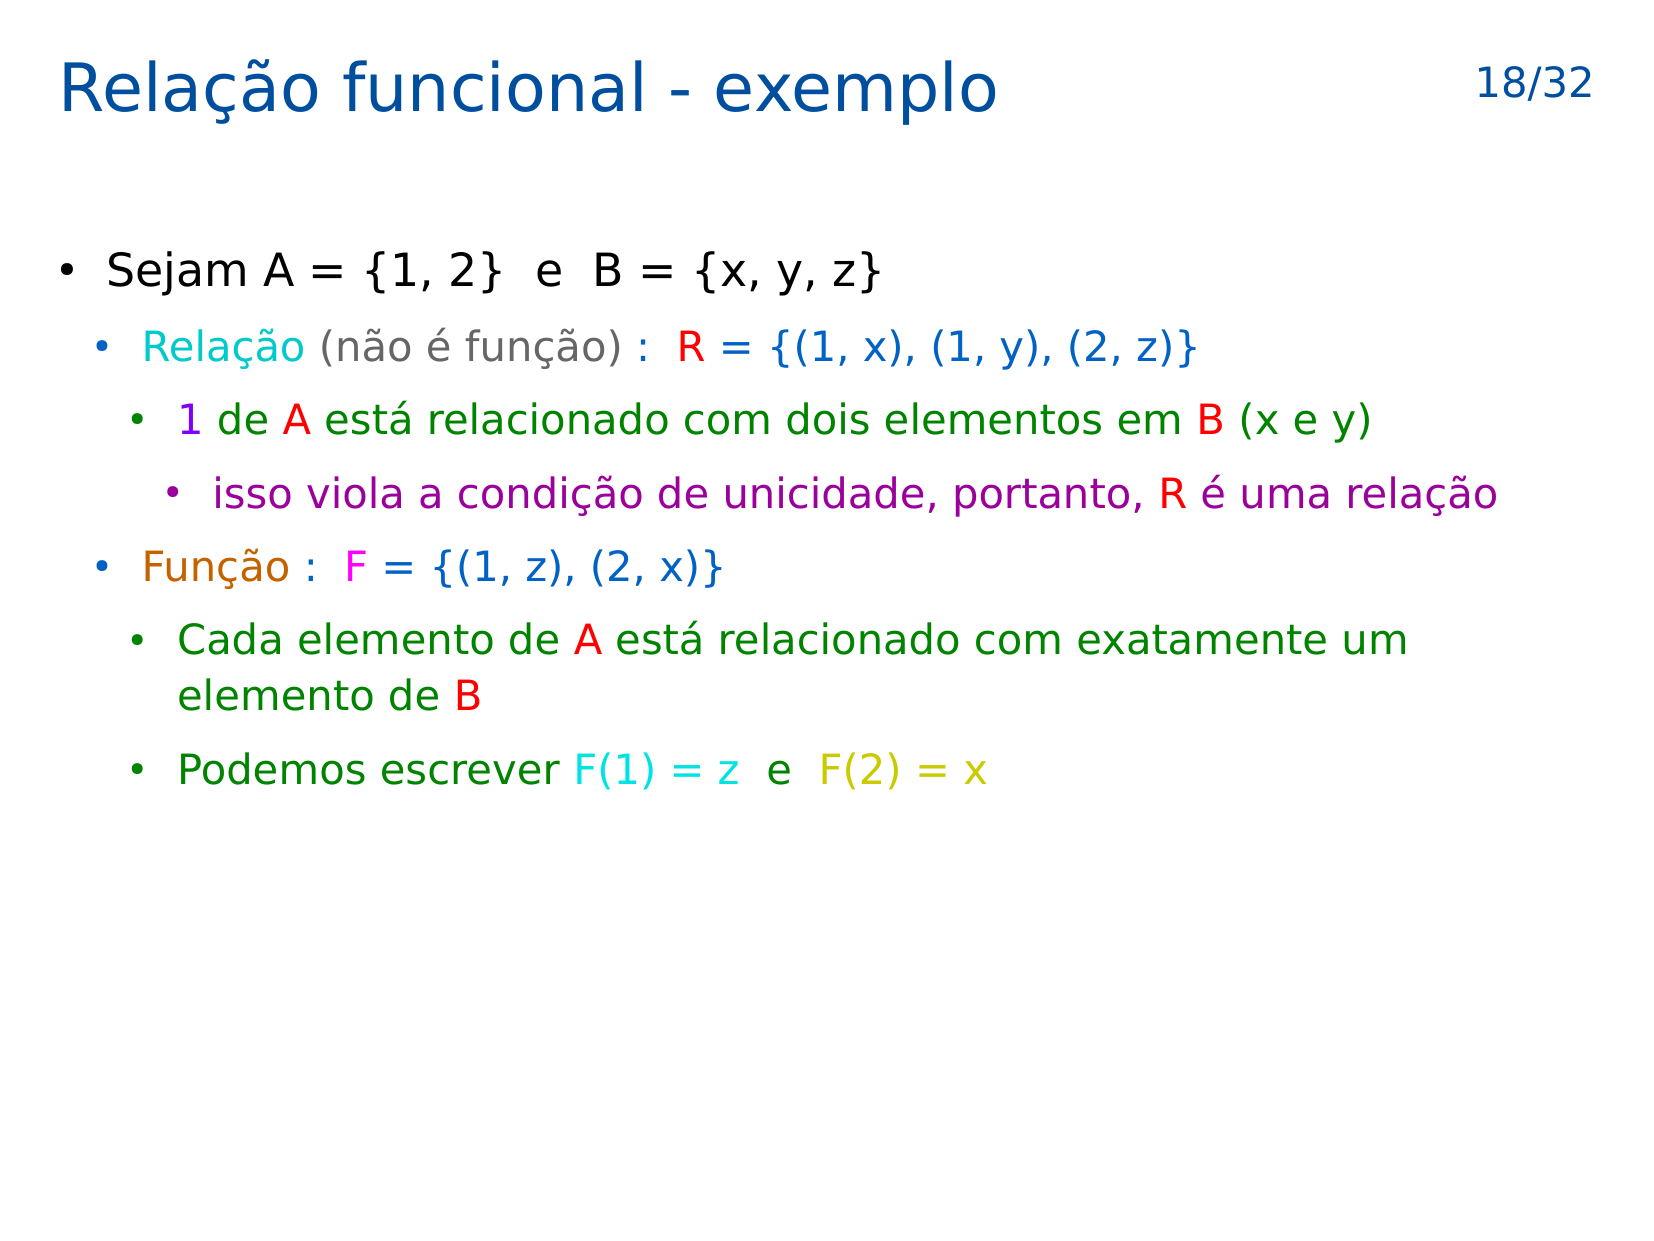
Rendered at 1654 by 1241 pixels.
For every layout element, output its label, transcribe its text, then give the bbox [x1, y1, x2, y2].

title Relação funcional - exemplo [59, 29, 1625, 148]
list Sejam A = {1, 2} e B = {x, y, z} Relação (não é função) : R = {(1, x), (1, y), (2, z)} 1 de A está relacionado com dois elementos em B (x e y) isso viola a condição de unicidade, portanto, R é uma relação Função : F = {(1, z), (2, x)} Cada elemento de A está relacionado com exatamente um elemento de B Podemos escrever F(1) = z e F(2) = x [59, 236, 1595, 1211]
